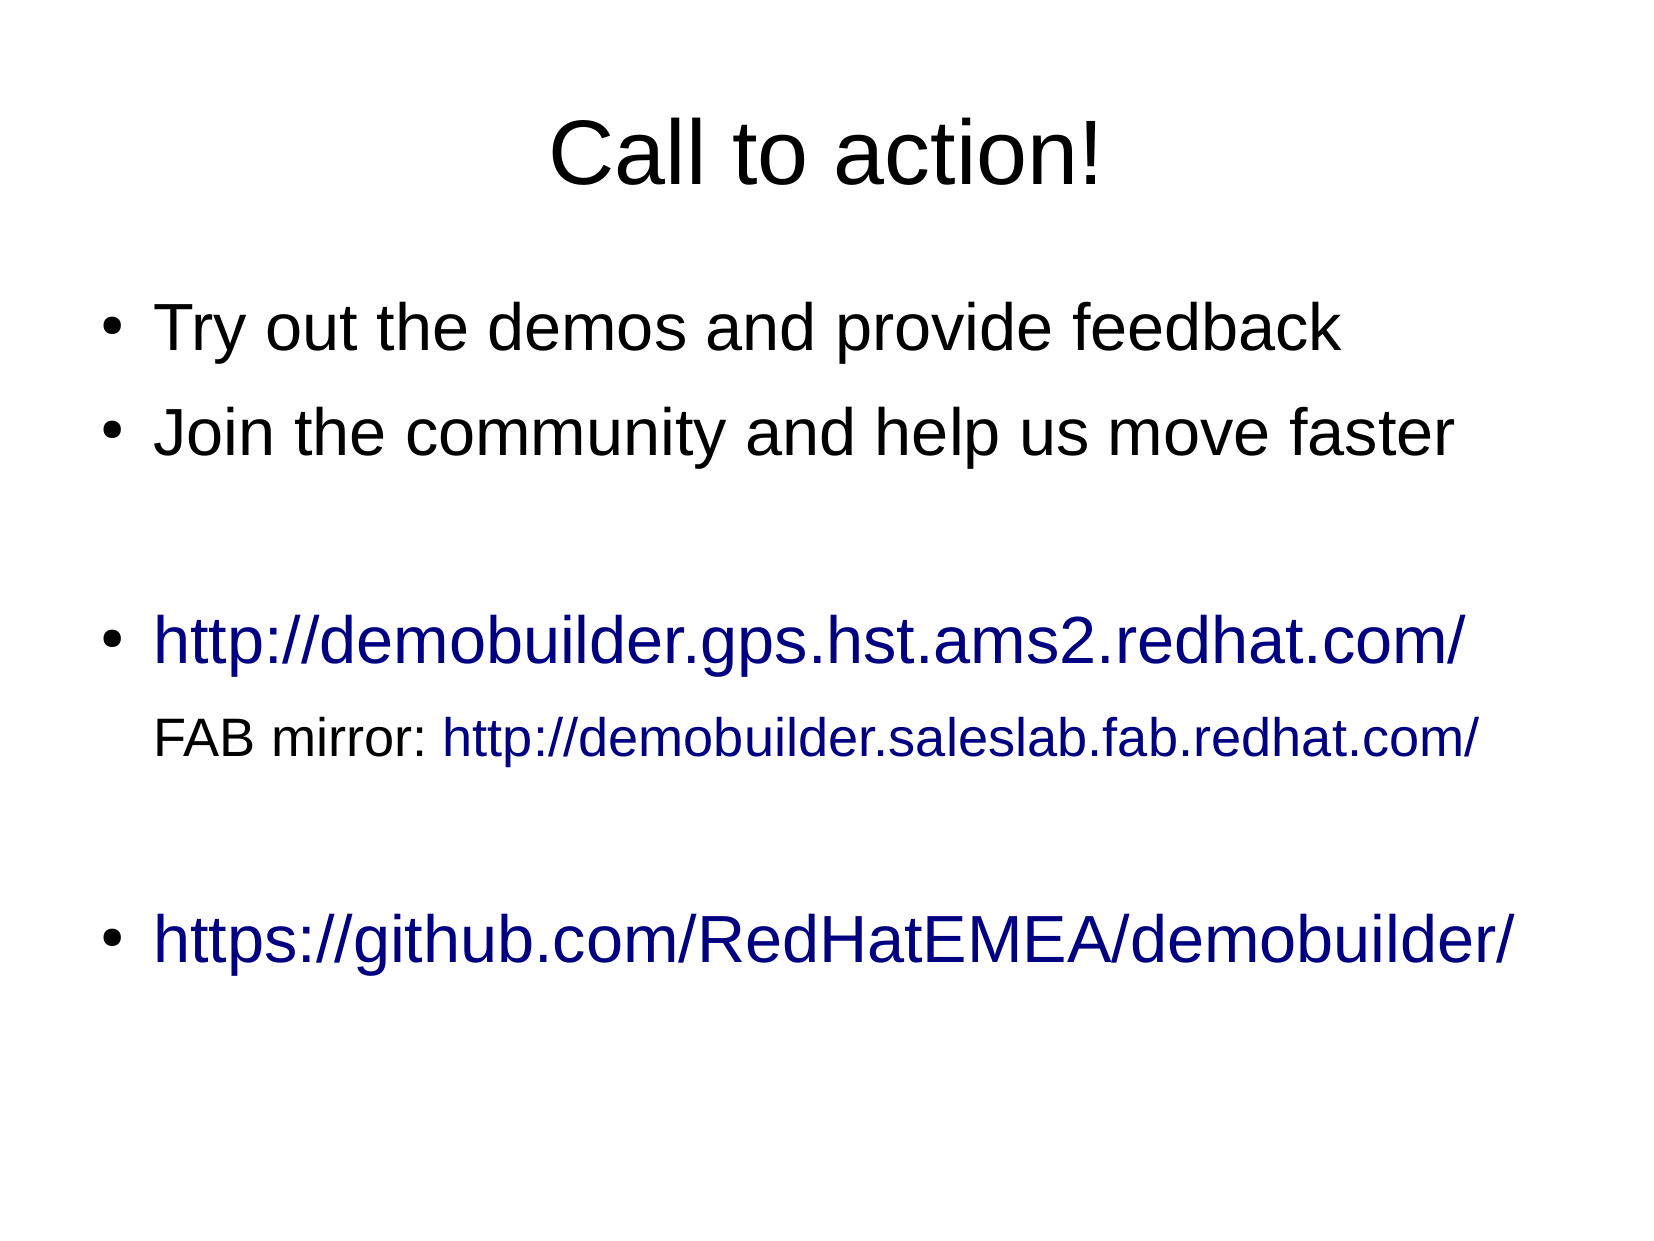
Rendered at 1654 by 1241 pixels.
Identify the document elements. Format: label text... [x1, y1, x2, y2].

title Call to action! [82, 49, 1571, 257]
list Try out the demos and provide feedback Join the community and help us move faster http://demobuilder.gps.hst.ams2.redhat.com/ FAB mirror: http://demobuilder.saleslab.fab.redhat.com/ https://github.com/RedHatEMEA/demobuilder/ [82, 290, 1571, 1010]
